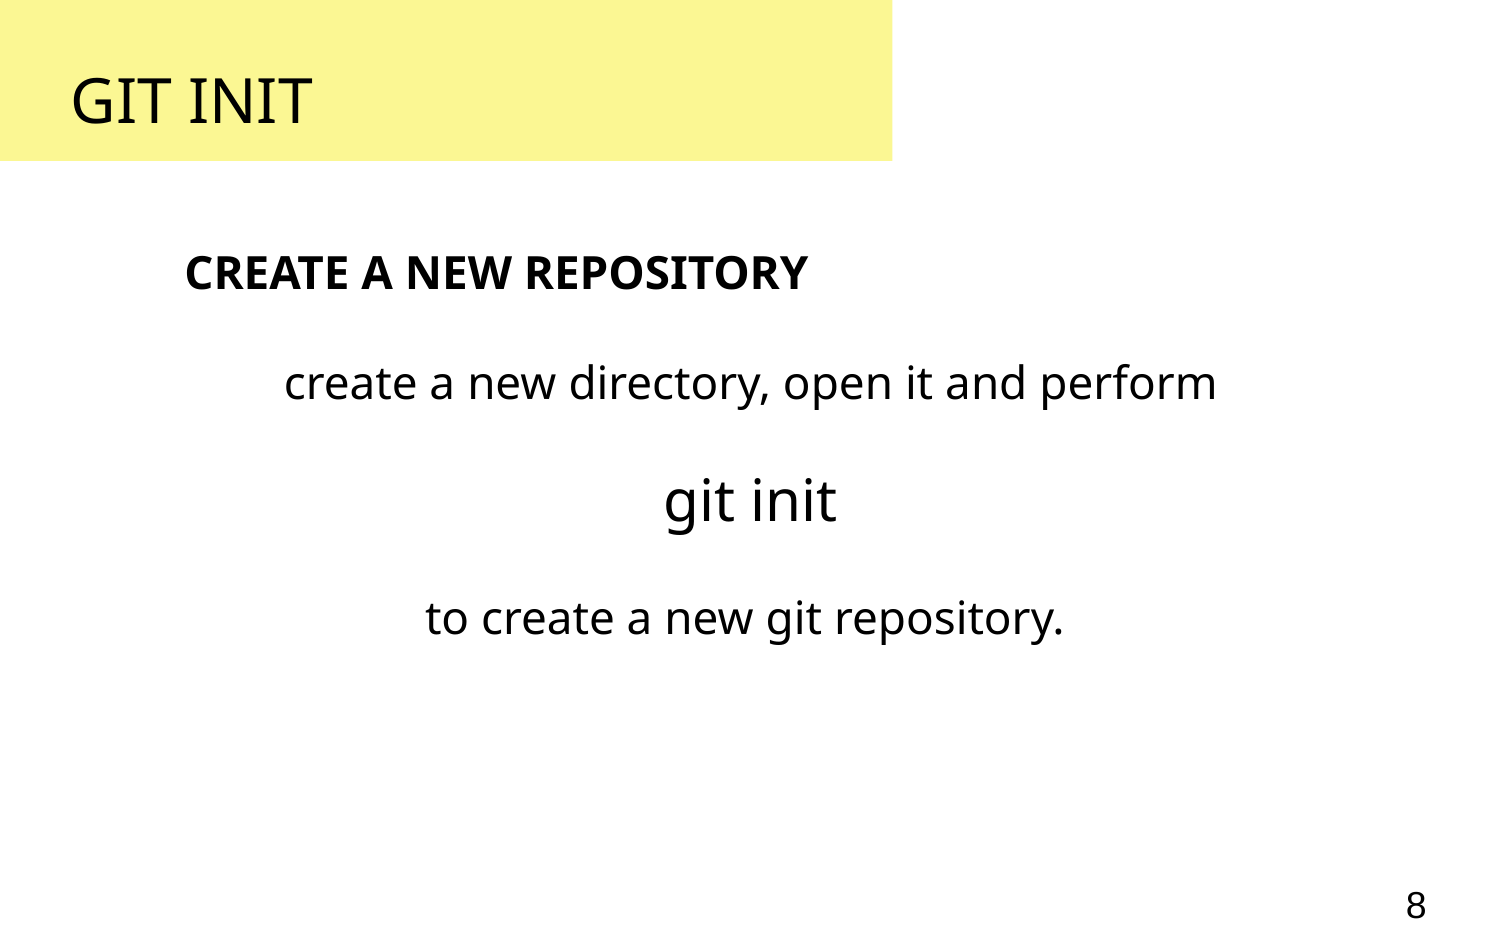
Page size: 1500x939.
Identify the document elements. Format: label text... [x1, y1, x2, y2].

text_box GIT INIT [68, 59, 820, 218]
text_box [0, 0, 893, 161]
text_box CREATE A NEW REPOSITORY create a new directory, open it and perform git init to create a new git repository. [182, 186, 1318, 720]
text_box <number> [1405, 880, 1434, 939]
